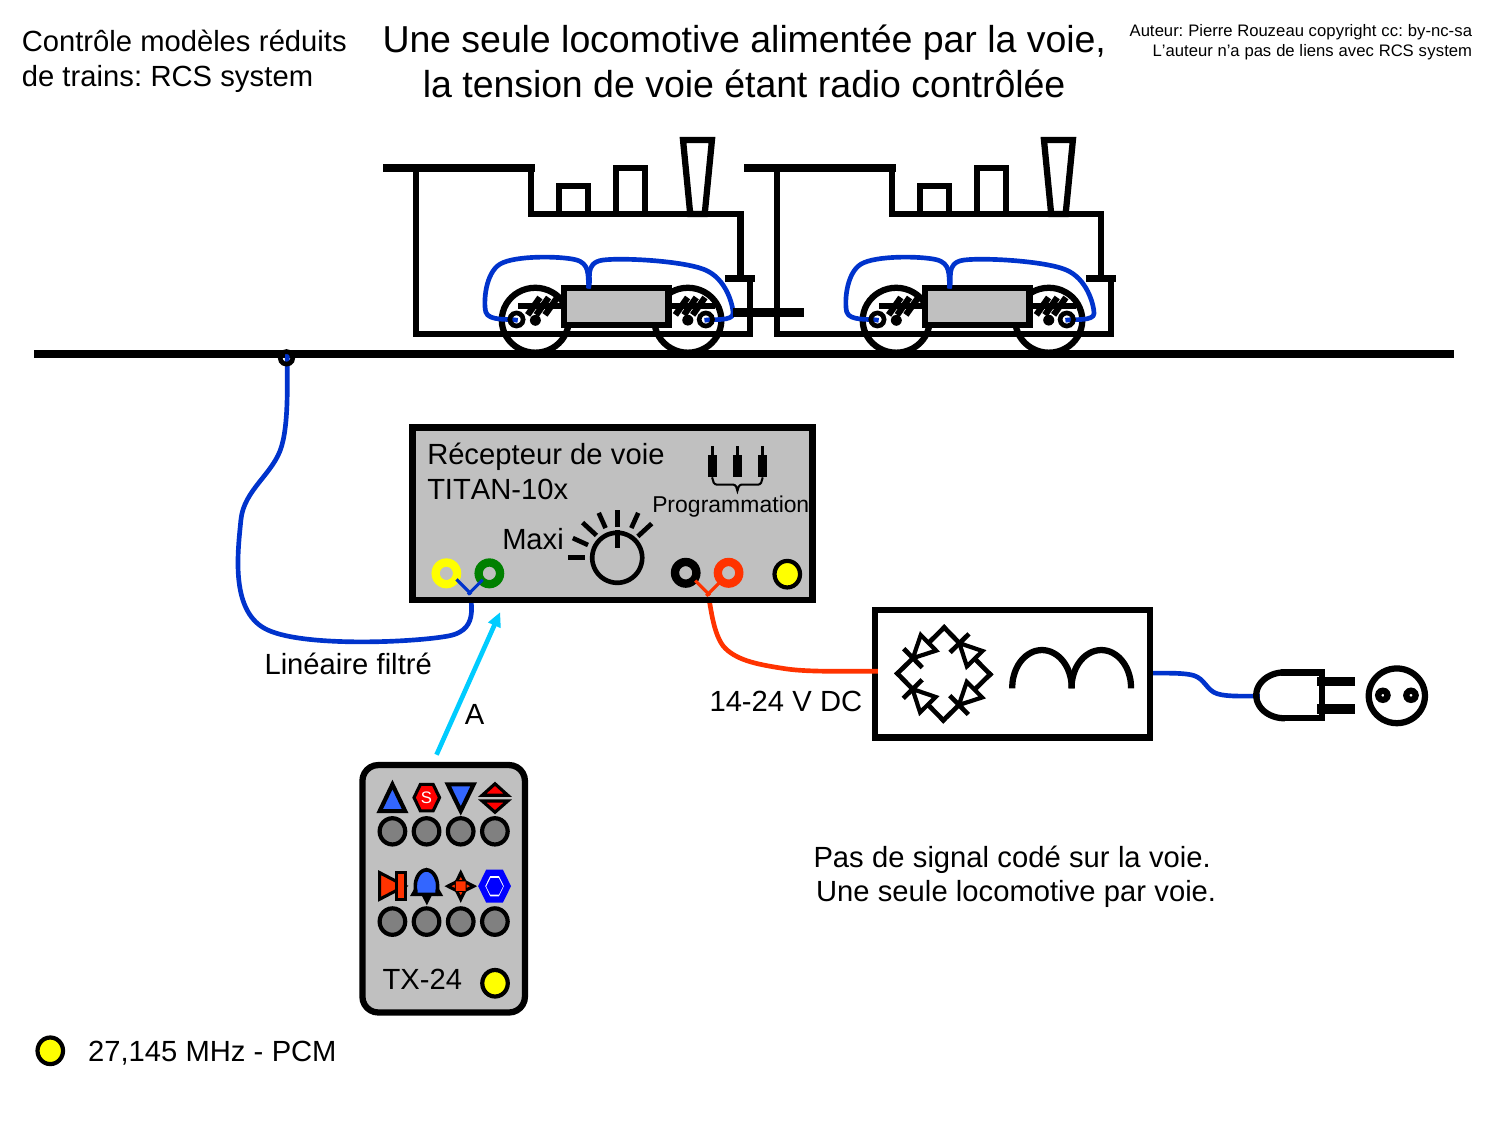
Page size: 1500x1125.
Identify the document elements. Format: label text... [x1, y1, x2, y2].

text_box Programmation [637, 482, 838, 526]
text_box [1368, 668, 1426, 724]
text_box [683, 140, 712, 211]
text_box 14-24 V DC [694, 674, 908, 726]
text_box TX-24 [362, 952, 483, 1003]
text_box [506, 337, 564, 353]
text_box Contrôle modèles réduits de trains: RCS system [7, 7, 385, 108]
text_box [37, 1037, 64, 1065]
text_box [920, 186, 949, 215]
text_box [875, 609, 1150, 738]
text_box Pas de signal codé sur la voie. Une seule locomotive par voie. [637, 830, 1388, 916]
text_box S [405, 779, 448, 816]
text_box [1043, 140, 1073, 211]
text_box Une seule locomotive alimentée par la voie, la tension de voie étant radio contrôlée [367, 7, 1121, 113]
text_box [977, 167, 1006, 215]
text_box [559, 186, 588, 215]
text_box [659, 337, 717, 353]
text_box [362, 765, 525, 1013]
text_box [501, 287, 722, 331]
text_box [440, 567, 452, 579]
text_box [713, 427, 813, 482]
text_box [867, 337, 925, 353]
text_box 27,145 MHz - PCM [49, 1024, 376, 1076]
text_box A [450, 687, 526, 738]
text_box Maxi [487, 512, 588, 563]
text_box Auteur: Pierre Rouzeau copyright cc: by-nc-sa L’auteur n’a pas de liens avec RCS system [1074, 12, 1488, 76]
text_box [412, 513, 813, 600]
text_box [483, 567, 495, 579]
text_box Récepteur de voie TITAN-10x [412, 427, 713, 513]
text_box [1020, 337, 1078, 353]
text_box [862, 287, 1083, 331]
text_box [616, 167, 646, 215]
text_box Linéaire filtré [249, 637, 463, 688]
